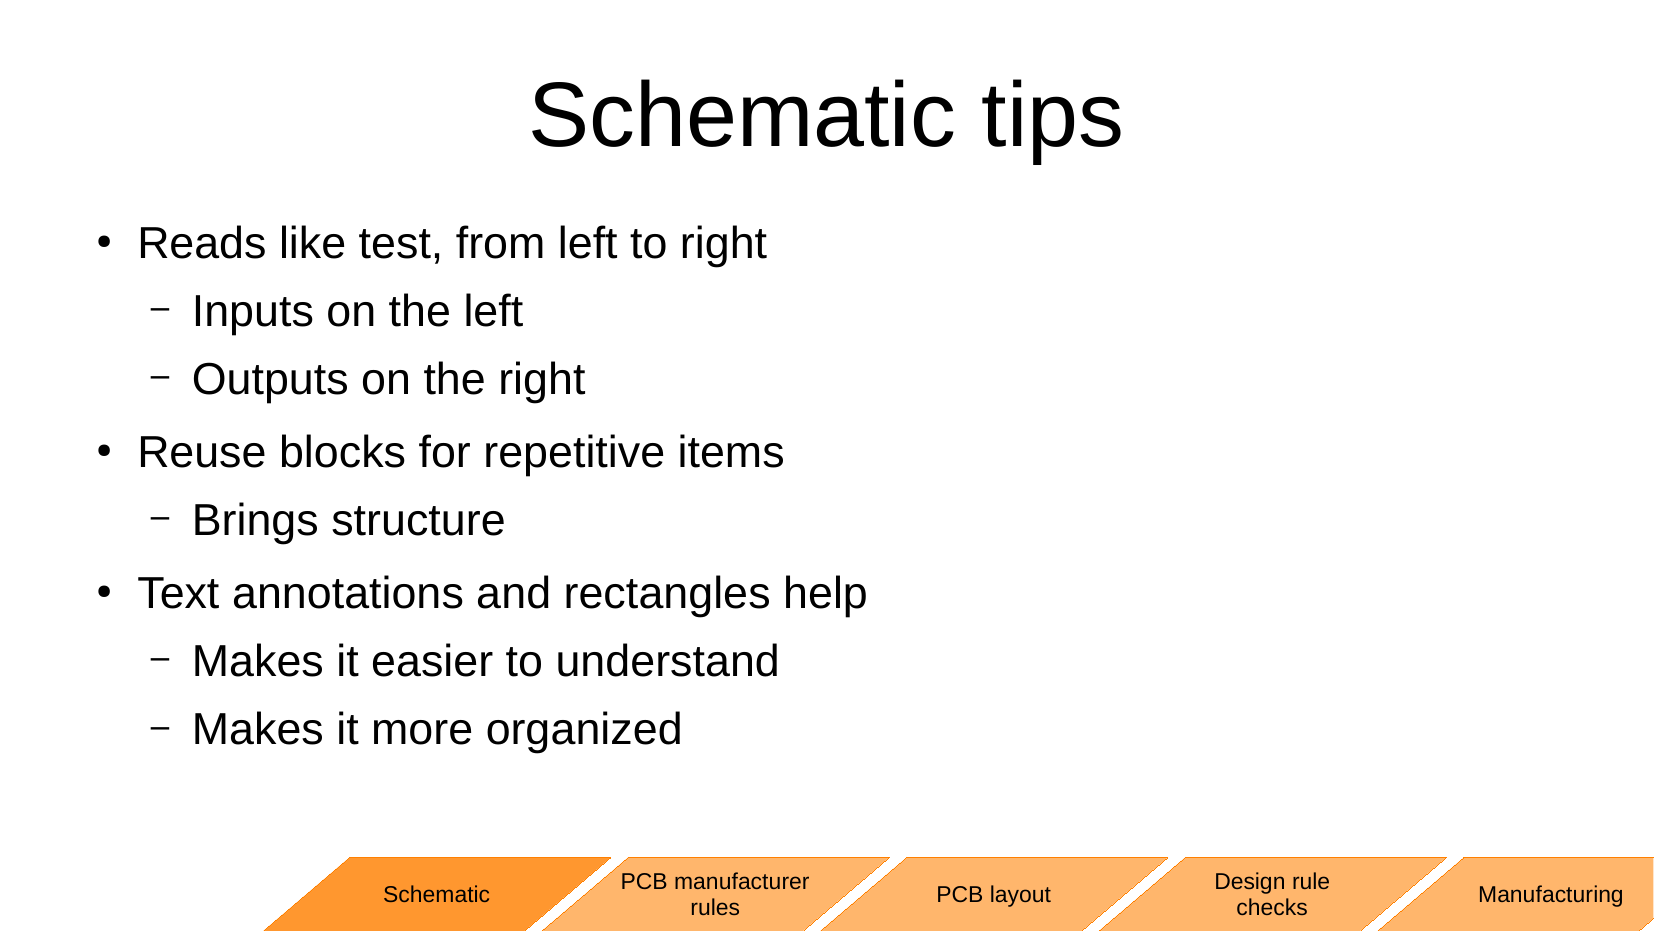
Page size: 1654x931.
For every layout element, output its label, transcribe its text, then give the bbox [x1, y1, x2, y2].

list Reads like test, from left to right Inputs on the left Outputs on the right Reuse blocks for repetitive items Brings structure Text annotations and rectangles help Makes it easier to understand Makes it more organized [82, 217, 1576, 758]
text_box PCB manufacturer rules [541, 857, 890, 931]
text_box Design rule checks [1098, 857, 1447, 931]
text_box Manufacturing [1377, 857, 1654, 931]
text_box Schematic [263, 857, 611, 931]
title Schematic tips [82, 37, 1571, 193]
text_box PCB layout [820, 857, 1168, 931]
